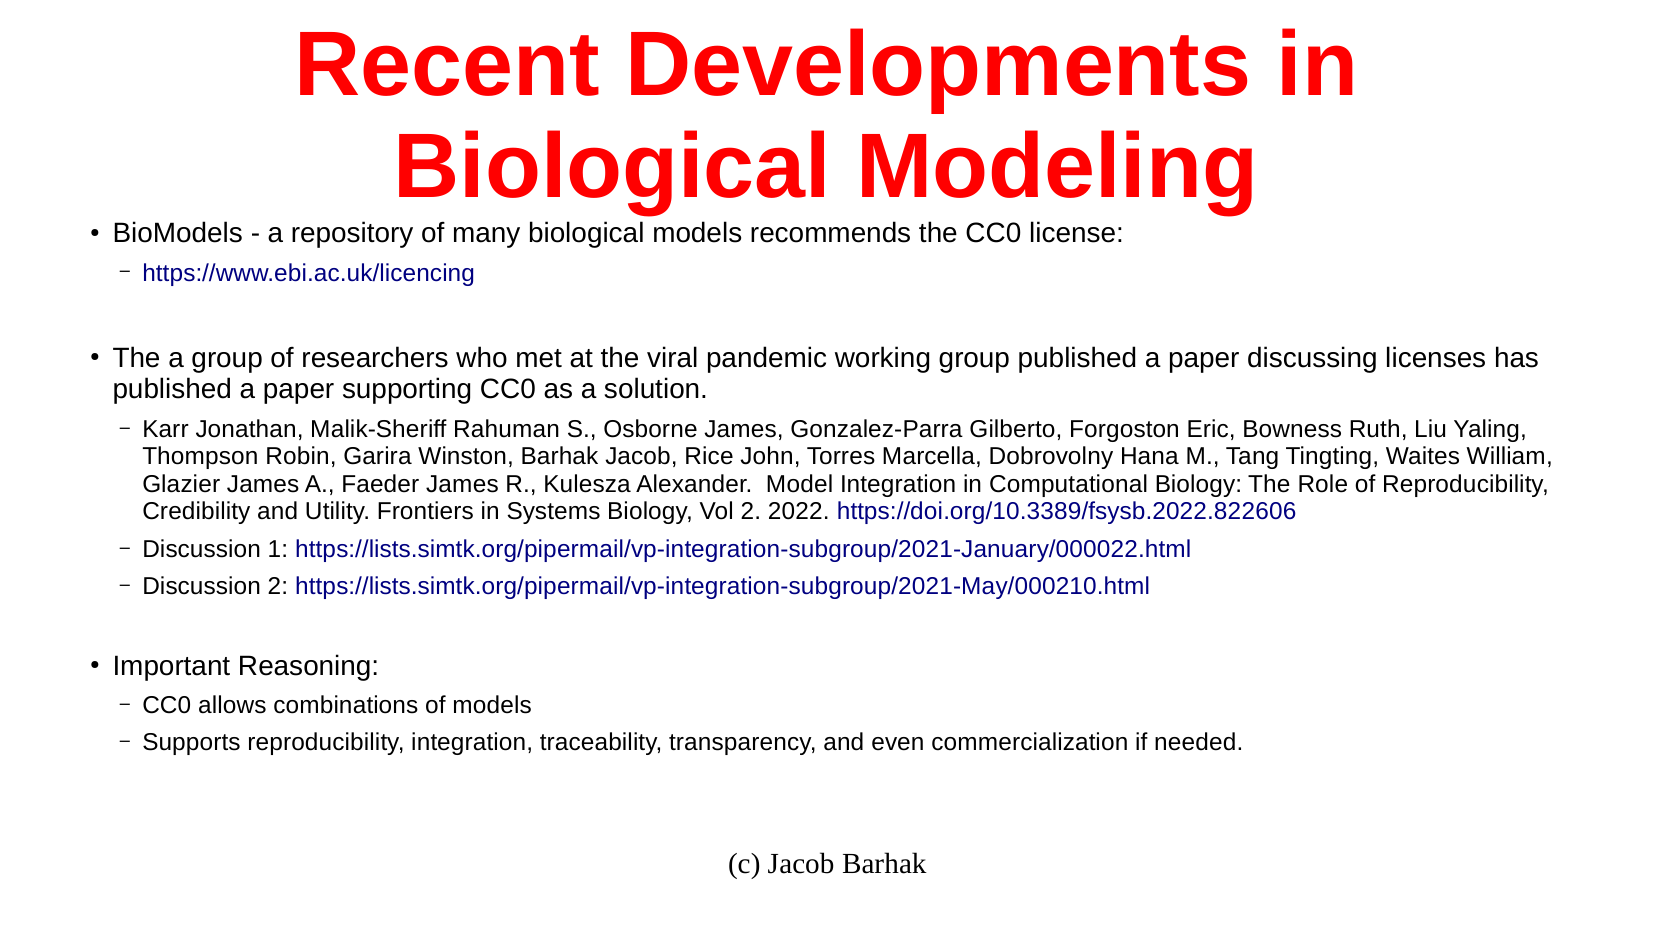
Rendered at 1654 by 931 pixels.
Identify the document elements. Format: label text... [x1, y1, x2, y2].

list BioModels - a repository of many biological models recommends the CC0 license: https://www.ebi.ac.uk/licencing The a group of researchers who met at the viral pandemic working group published a paper discussing licenses has published a paper supporting CC0 as a solution. Karr Jonathan, Malik-Sheriff Rahuman S., Osborne James, Gonzalez-Parra Gilberto, Forgoston Eric, Bowness Ruth, Liu Yaling, Thompson Robin, Garira Winston, Barhak Jacob, Rice John, Torres Marcella, Dobrovolny Hana M., Tang Tingting, Waites William, Glazier James A., Faeder James R., Kulesza Alexander. Model Integration in Computational Biology: The Role of Reproducibility, Credibility and Utility. Frontiers in Systems Biology, Vol 2. 2022. https://doi.org/10.3389/fsysb.2022.822606 Discussion 1: https://lists.simtk.org/pipermail/vp-integration-subgroup/2021-January/000022.html Discussion 2: https://lists.simtk.org/pipermail/vp-integration-subgroup/2021-May/000210.html Important Reasoning: CC0 allows combinations of models Supports reproducibility, integration, traceability, transparency, and even commercialization if needed. [82, 217, 1571, 758]
title Recent Developments in Biological Modeling [82, 12, 1571, 217]
